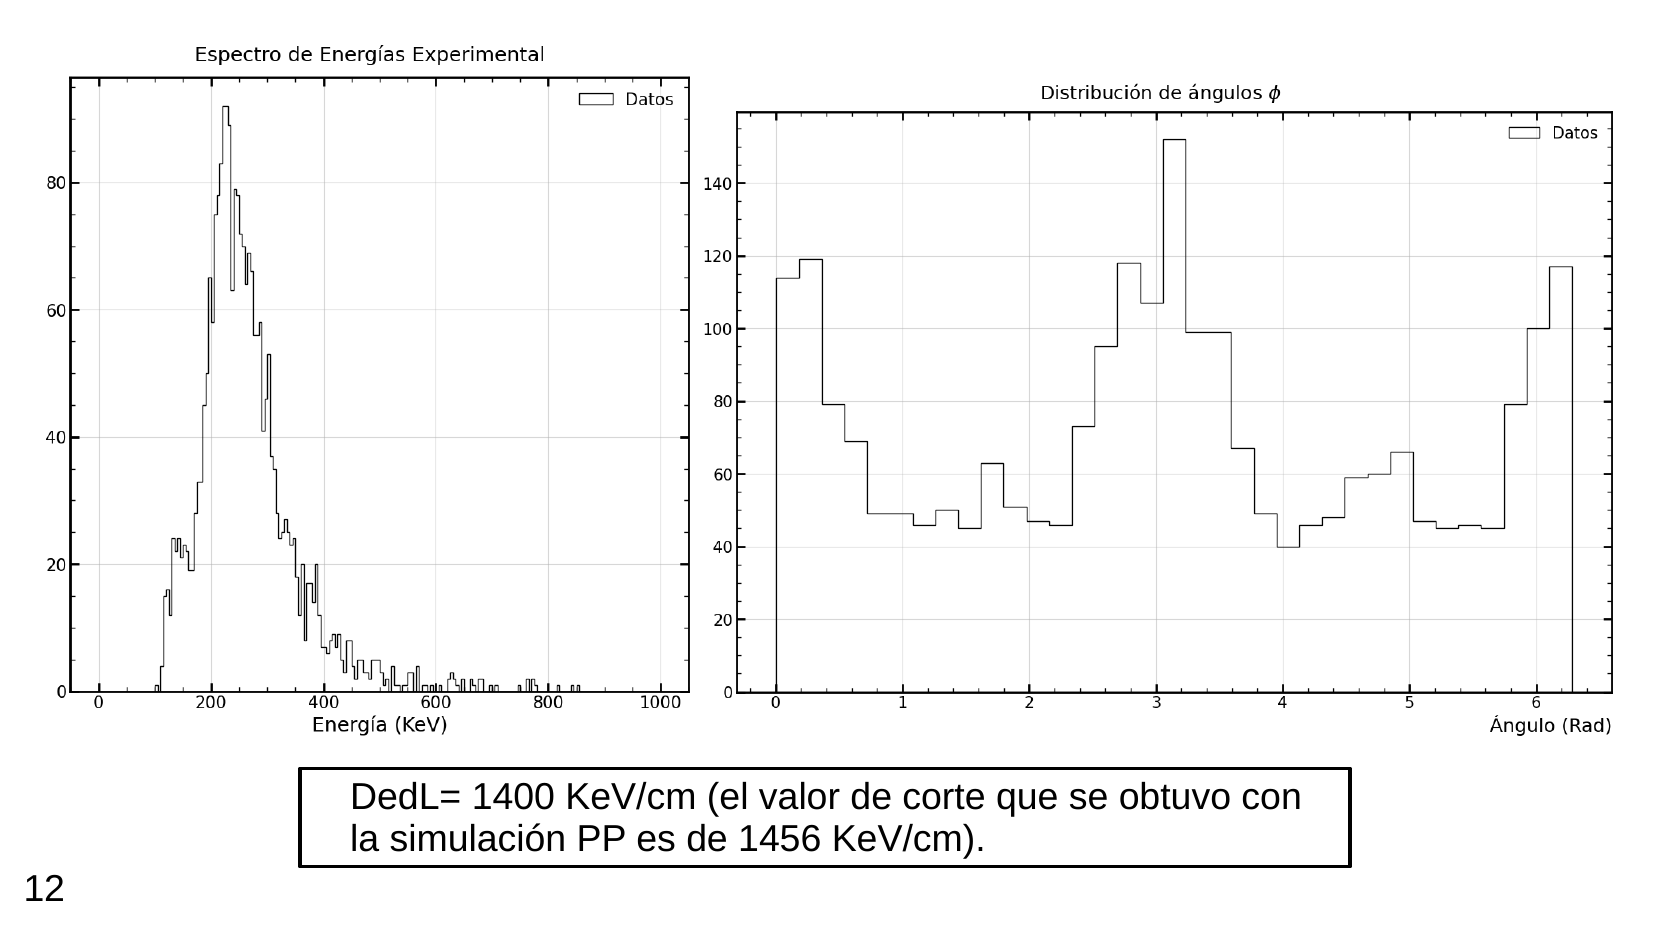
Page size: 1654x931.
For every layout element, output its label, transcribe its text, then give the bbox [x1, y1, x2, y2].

picture [37, 37, 1619, 743]
text_box <number> [8, 860, 638, 931]
text_box DedL= 1400 KeV/cm (el valor de corte que se obtuvo con la simulación PP es de 1456 KeV/cm). [300, 768, 1351, 867]
